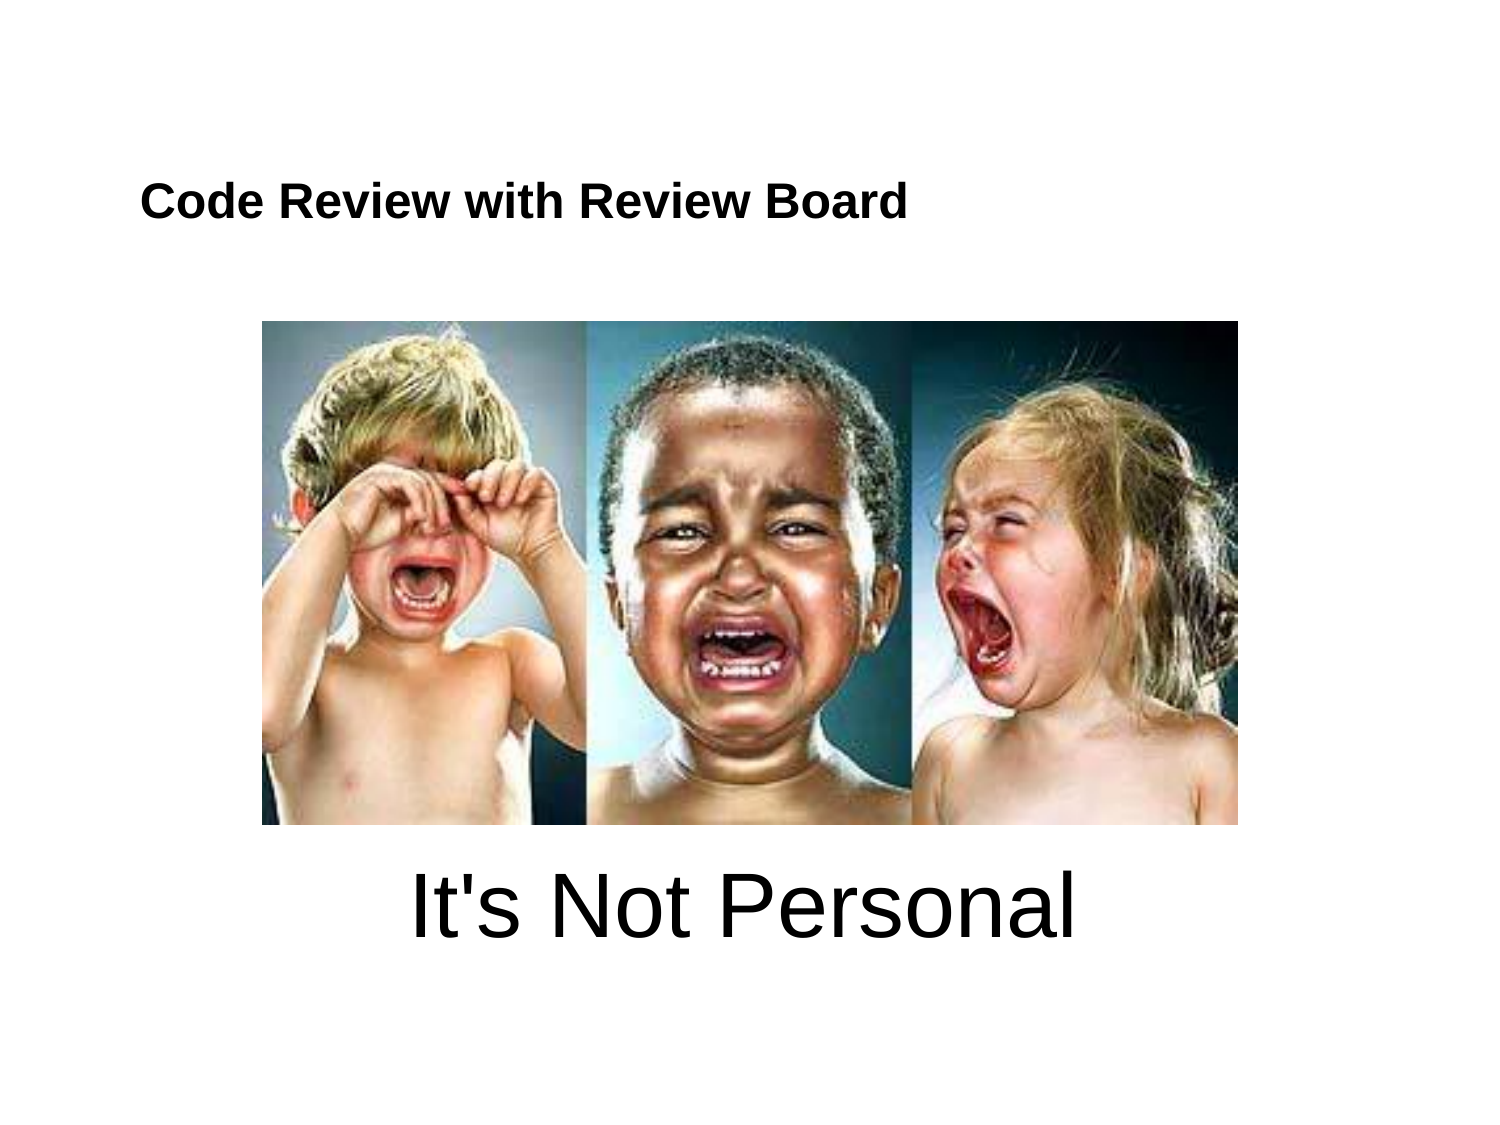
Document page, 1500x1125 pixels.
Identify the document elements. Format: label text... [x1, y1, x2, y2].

title Code Review with Review Board [125, 135, 1388, 263]
picture [262, 321, 1238, 826]
title It's Not Personal [112, 384, 1375, 1088]
